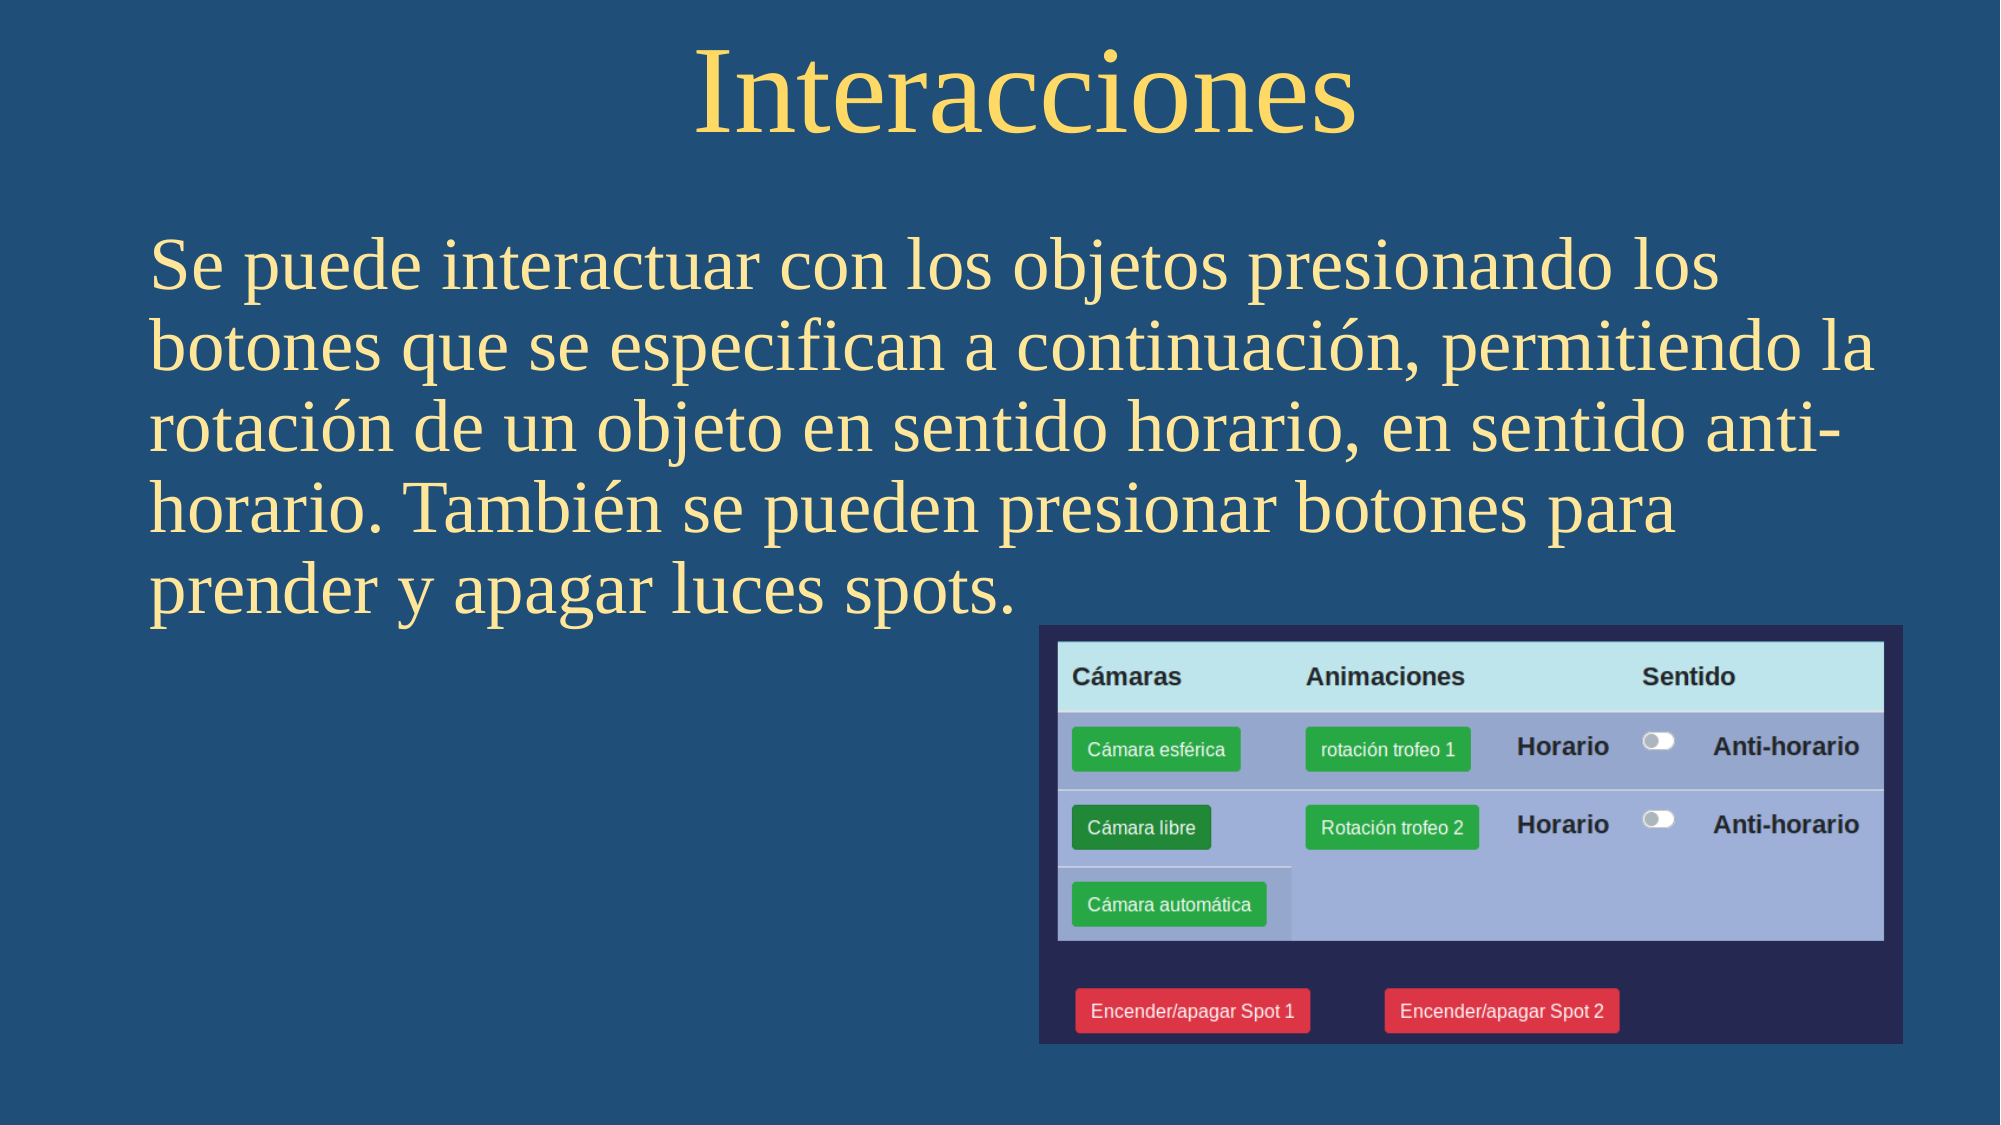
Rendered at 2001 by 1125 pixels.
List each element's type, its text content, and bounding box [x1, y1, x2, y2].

title Interacciones [309, 0, 1744, 201]
text_box Se puede interactuar con los objetos presionando los botones que se especifican a continuación, permitiendo la rotación de un objeto en sentido horario, en sentido anti-horario. También se pueden presionar botones para prender y apagar luces spots. [134, 217, 1930, 665]
picture [1039, 625, 1903, 1044]
